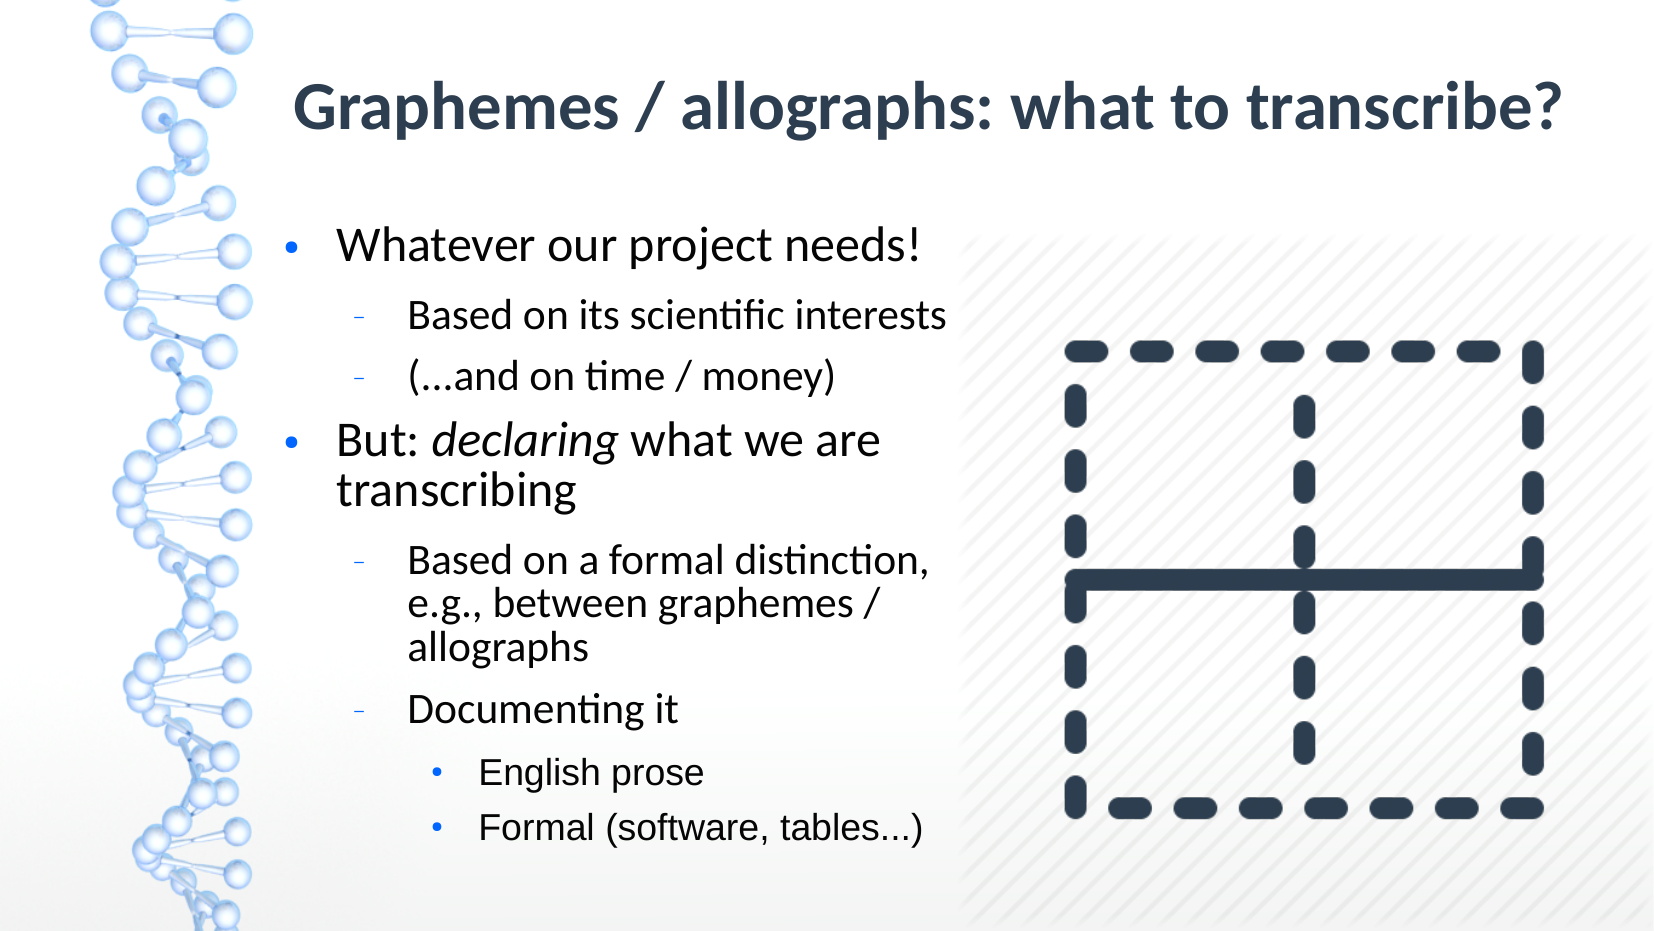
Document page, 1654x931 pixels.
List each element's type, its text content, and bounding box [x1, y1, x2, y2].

title Graphemes / allographs: what to transcribe? [265, 35, 1595, 189]
list Whatever our project needs! Based on its scientific interests (...and on time / money) But: declaring what we are transcribing Based on a formal distinction, e.g., between graphemes / allographs Documenting it English prose Formal (software, tables...) [265, 224, 957, 863]
picture [0, 0, 1654, 931]
